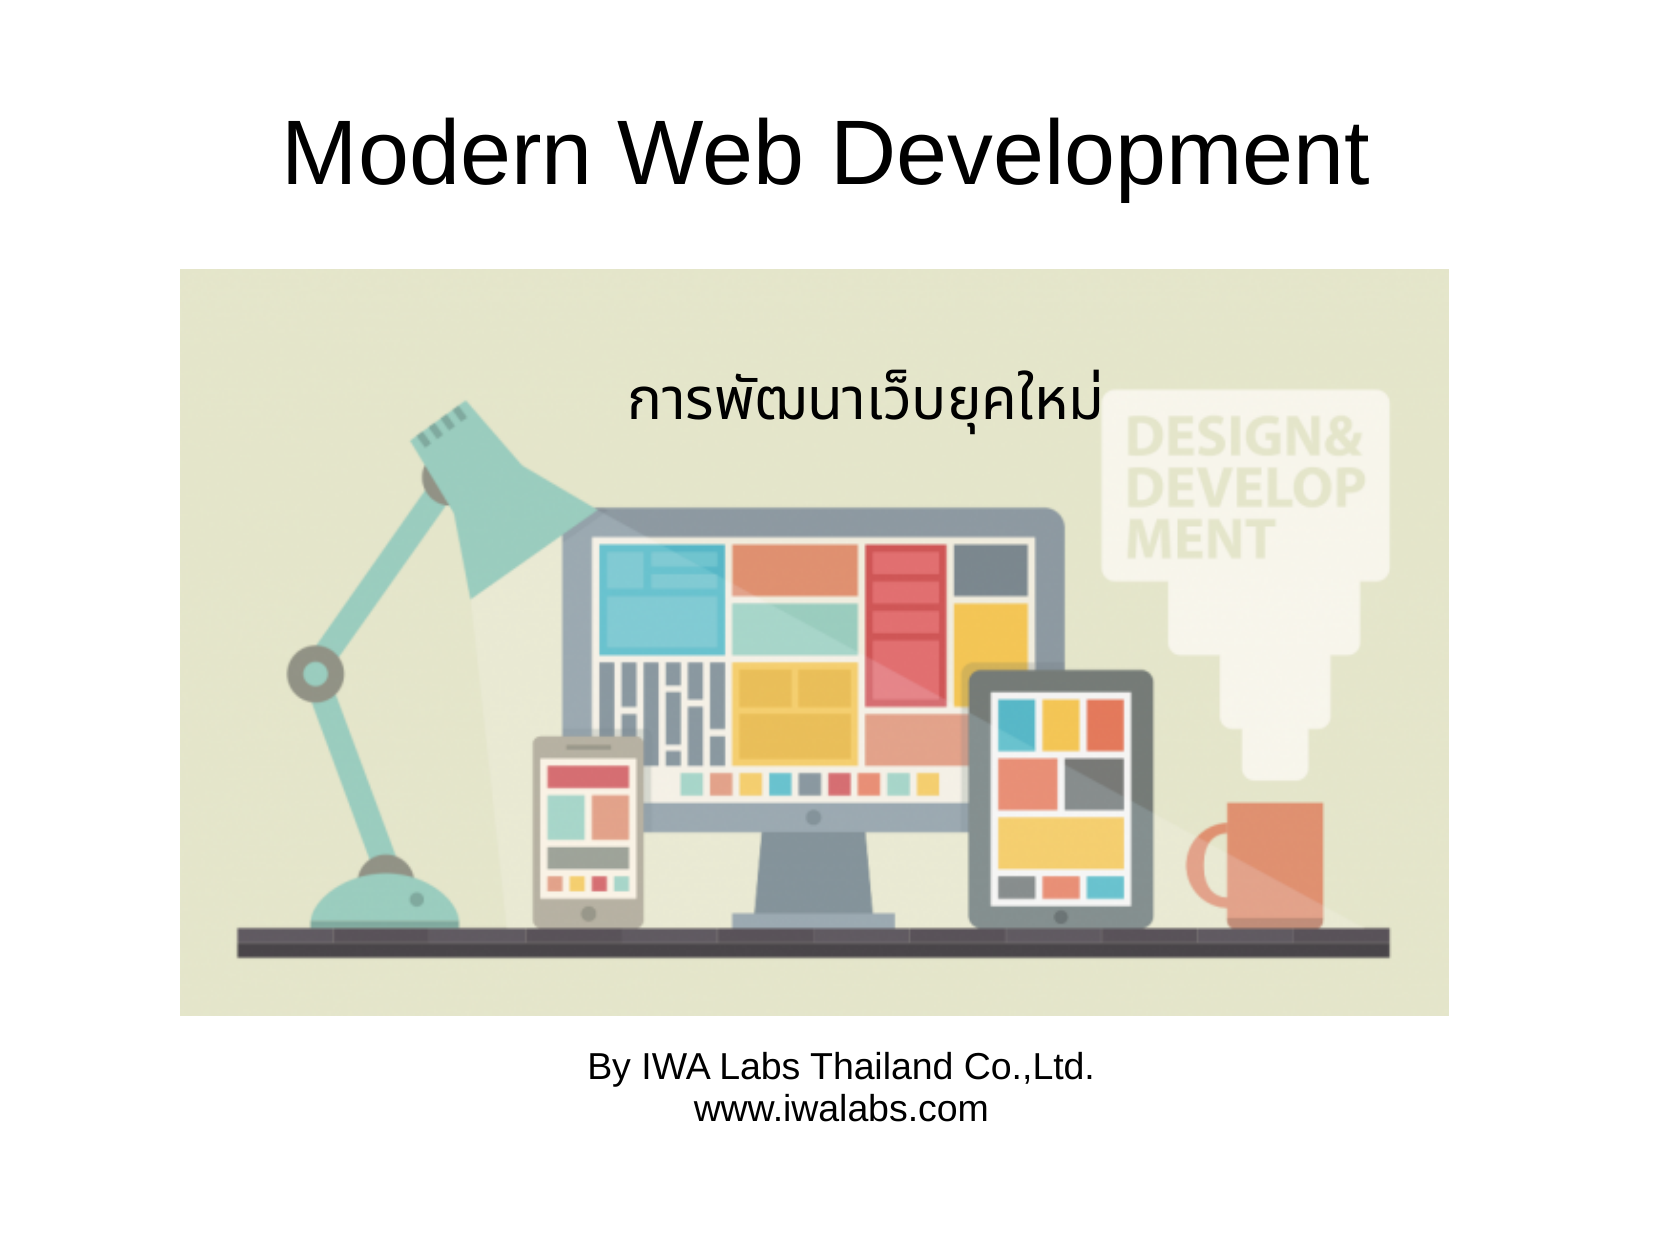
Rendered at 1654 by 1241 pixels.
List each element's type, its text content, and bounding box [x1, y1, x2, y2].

picture [180, 269, 1449, 1016]
text_box การพัฒนาเว็บยุคใหม่ [612, 360, 1155, 440]
text_box By IWA Labs Thailand Co.,Ltd. www.iwalabs.com [572, 1038, 1111, 1137]
title Modern Web Development [82, 49, 1571, 257]
